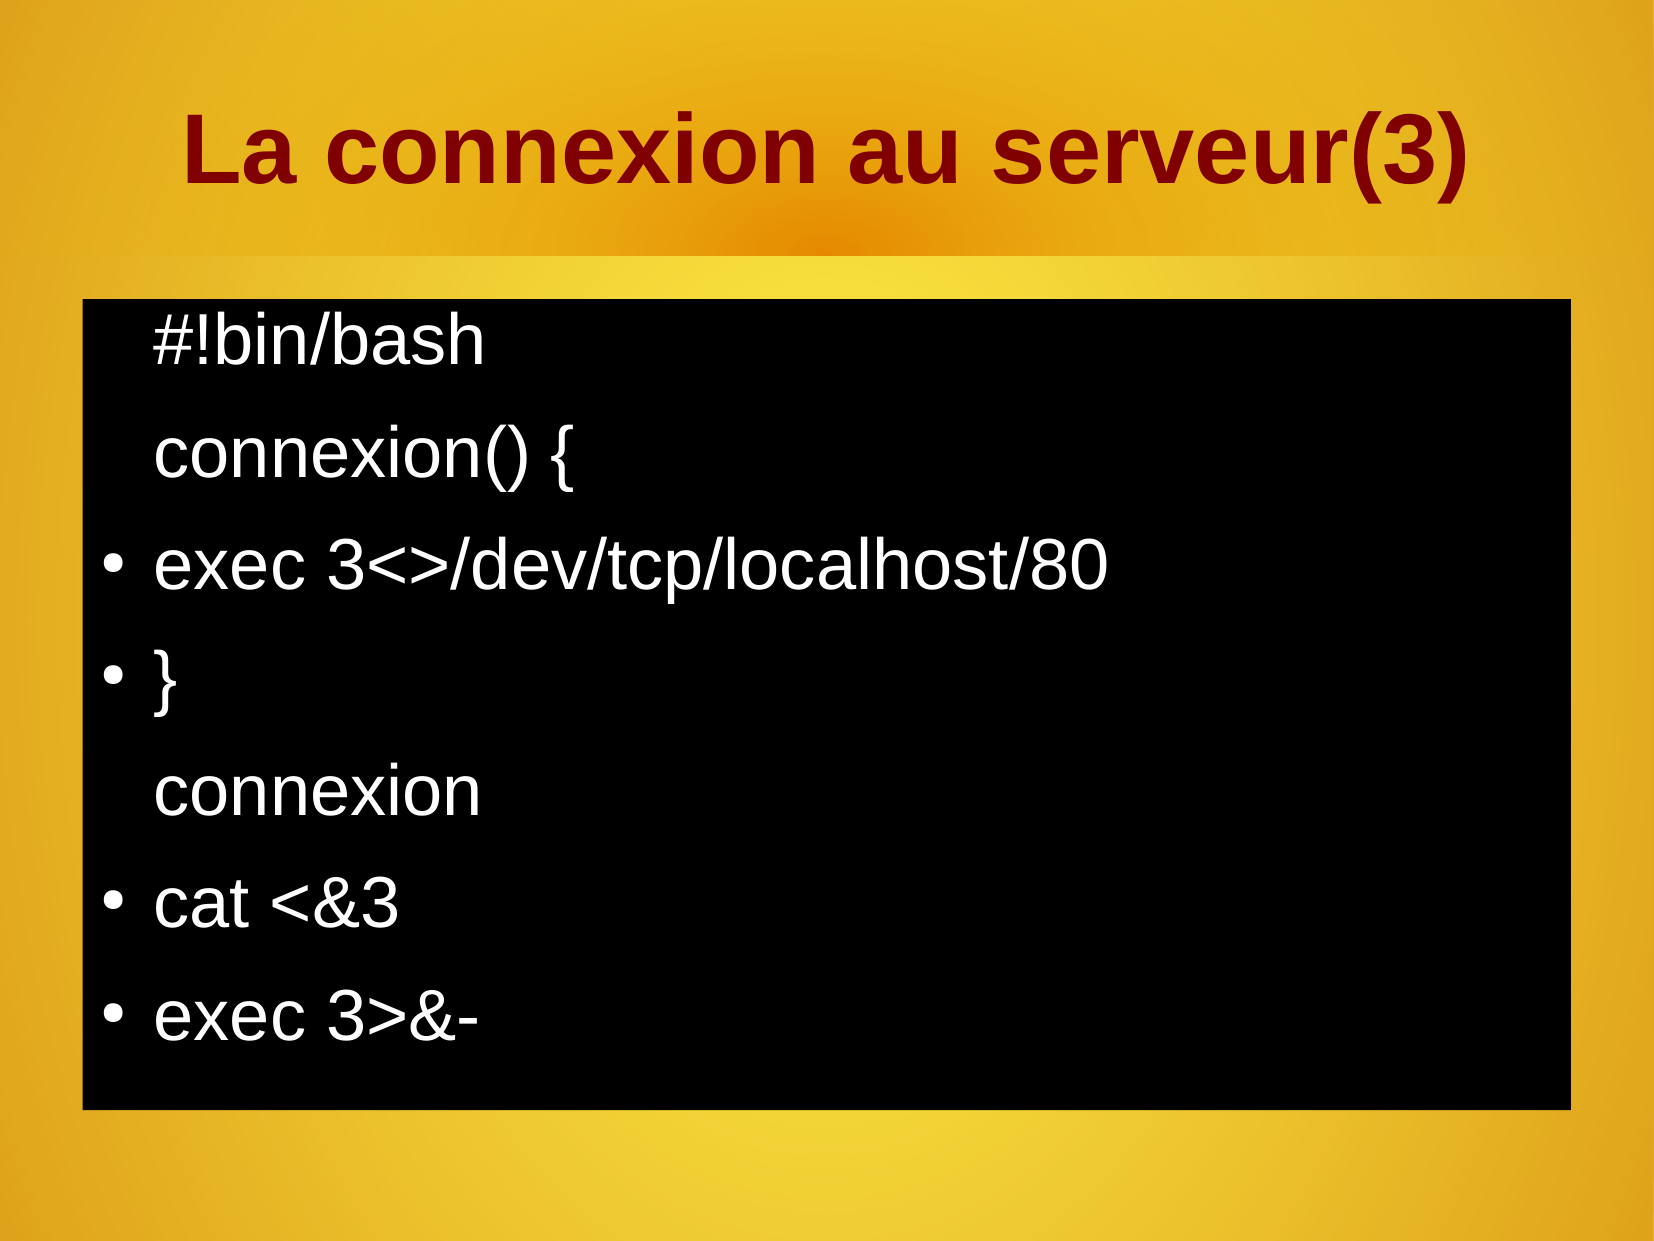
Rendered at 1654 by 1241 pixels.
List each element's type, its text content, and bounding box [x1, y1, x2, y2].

title La connexion au serveur(3) [82, 47, 1571, 252]
list #!bin/bash connexion() { exec 3<>/dev/tcp/localhost/80 } connexion cat <&3 exec 3>&- [82, 299, 1571, 1111]
